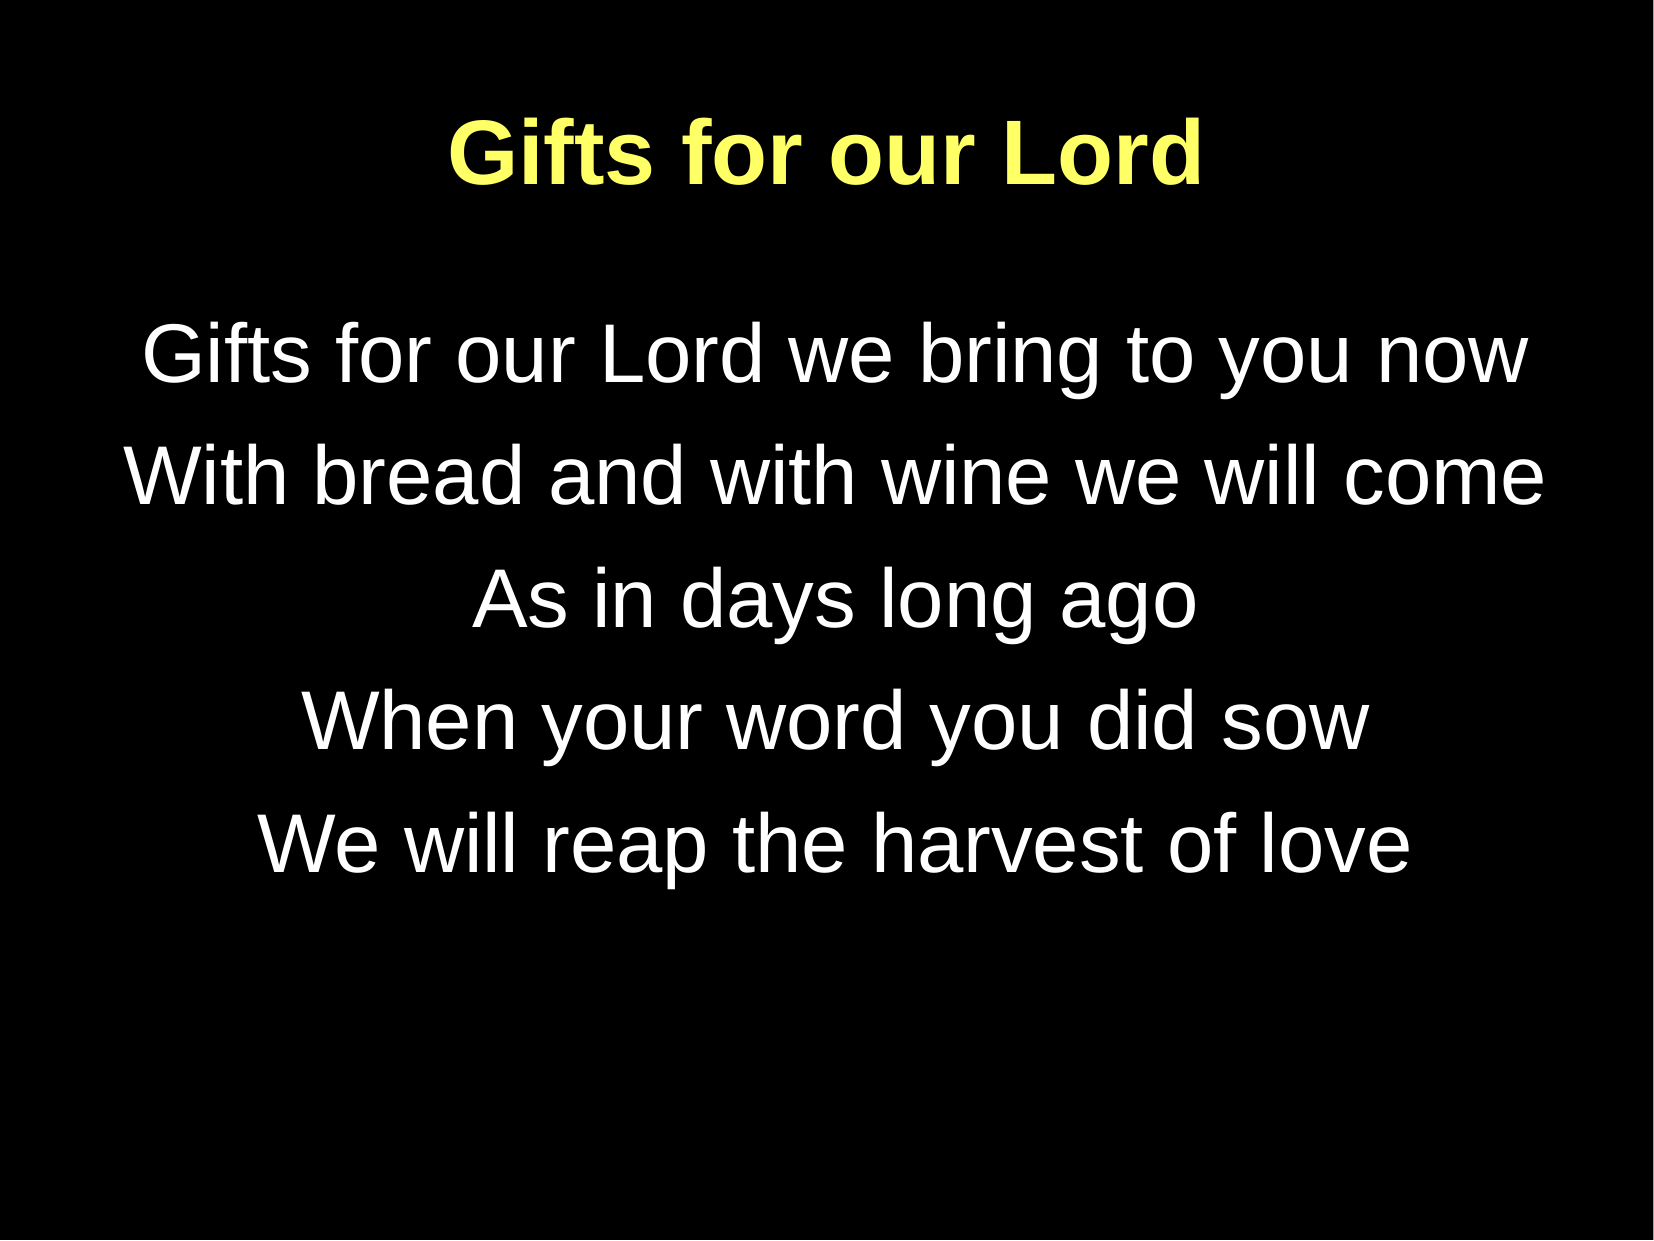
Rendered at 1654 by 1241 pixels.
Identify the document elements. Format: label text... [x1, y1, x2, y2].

title Gifts for our Lord [82, 49, 1571, 257]
list Gifts for our Lord we bring to you now With bread and with wine we will come As in days long ago When your word you did sow We will reap the harvest of love [0, 307, 1654, 1027]
